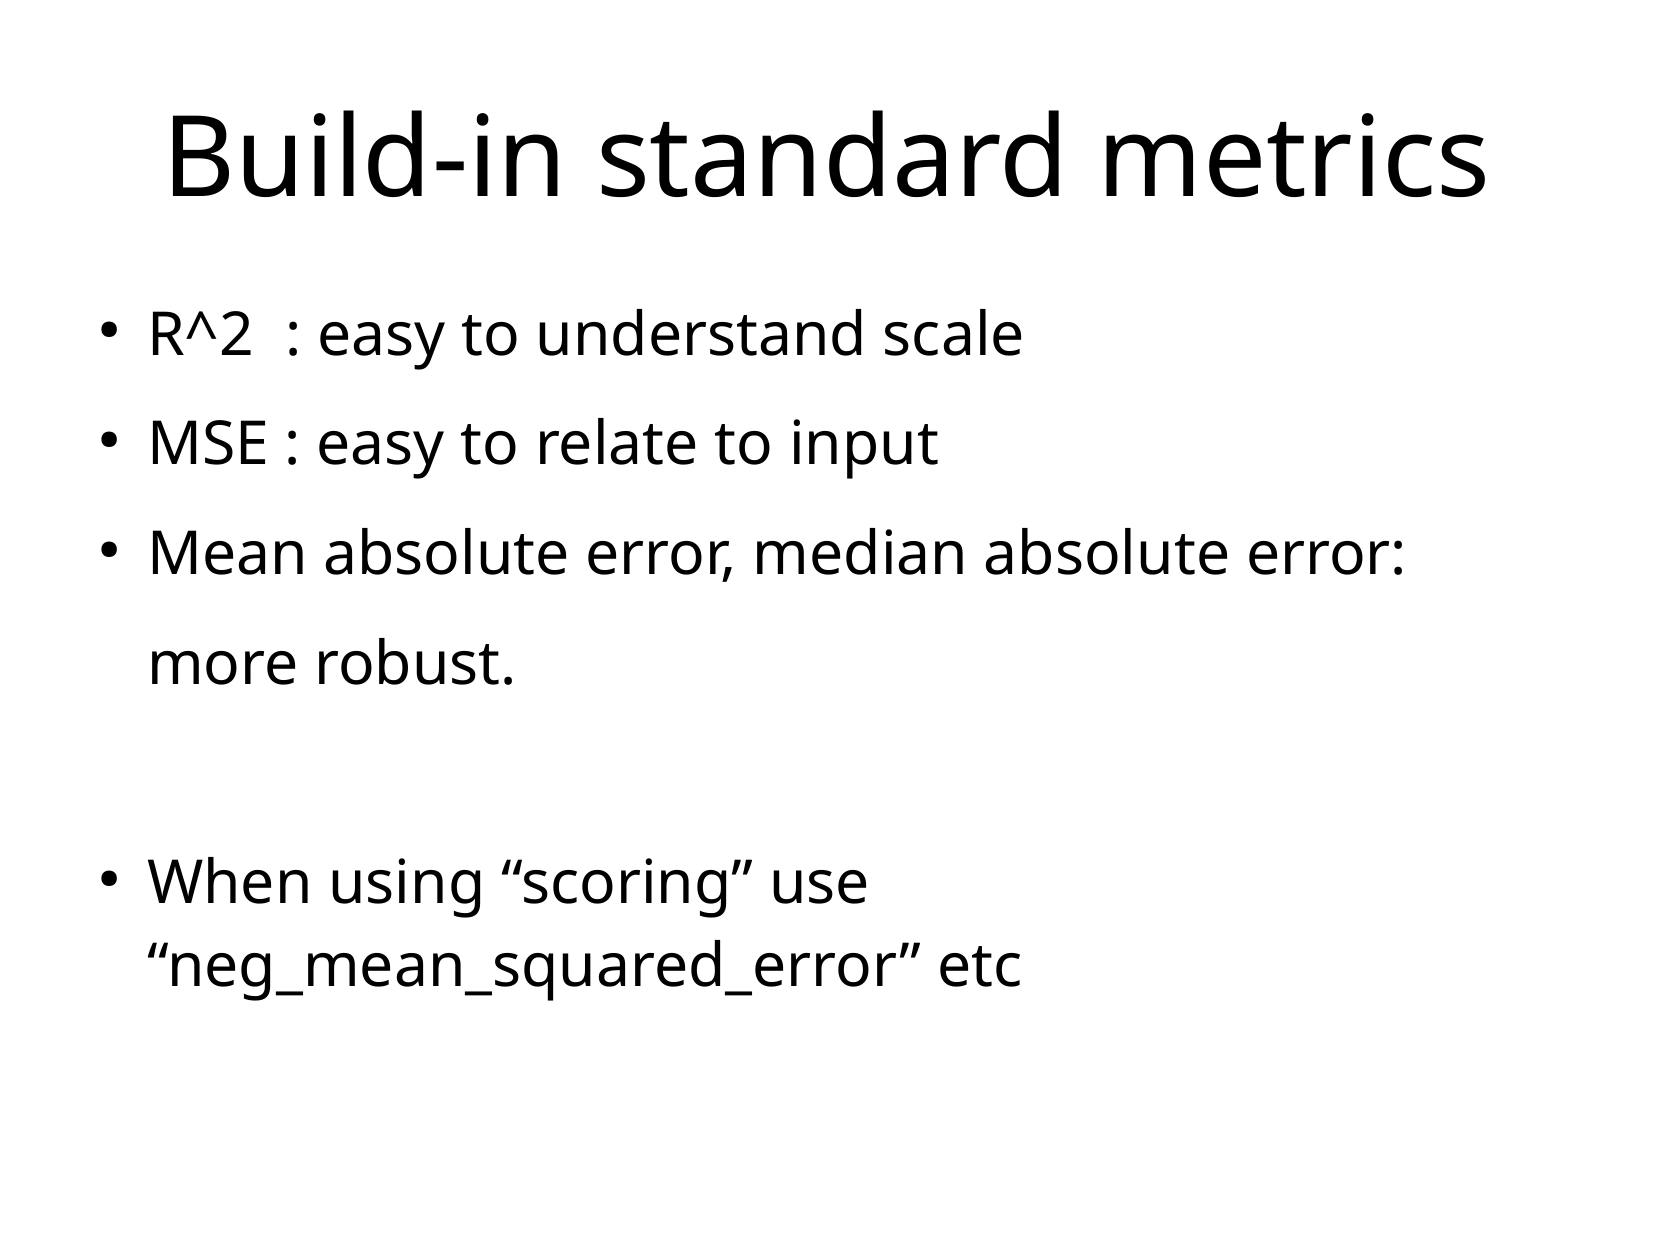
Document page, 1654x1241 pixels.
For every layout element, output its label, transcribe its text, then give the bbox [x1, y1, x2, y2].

title Build-in standard metrics [82, 49, 1571, 257]
list R^2 : easy to understand scale MSE : easy to relate to input Mean absolute error, median absolute error: more robust. When using “scoring” use “neg_mean_squared_error” etc [82, 290, 1571, 1010]
